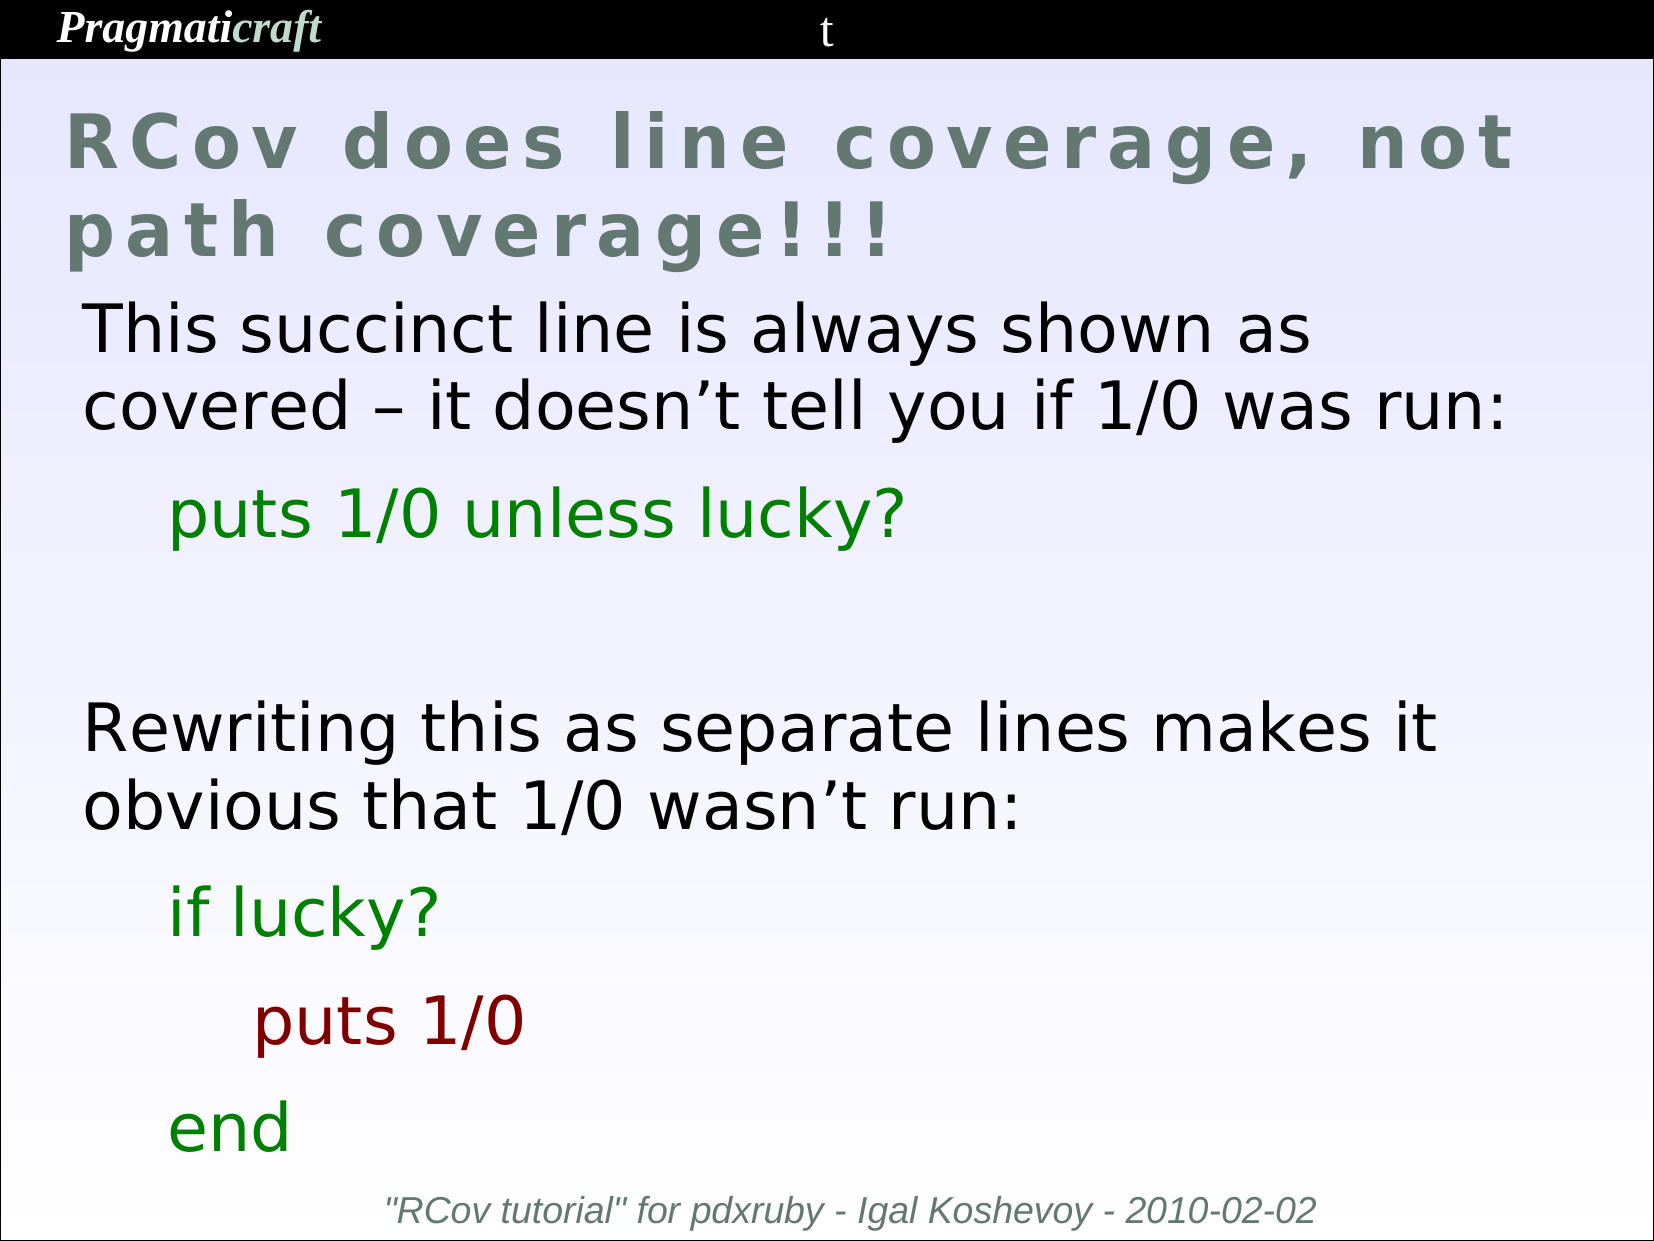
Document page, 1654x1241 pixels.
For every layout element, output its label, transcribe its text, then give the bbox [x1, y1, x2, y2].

title RCov does line coverage, not path coverage!!! [64, 99, 1587, 274]
list This succinct line is always shown as covered – it doesn’t tell you if 1/0 was run: puts 1/0 unless lucky? Rewriting this as separate lines makes it obvious that 1/0 wasn’t run: if lucky? puts 1/0 end [82, 290, 1571, 1241]
